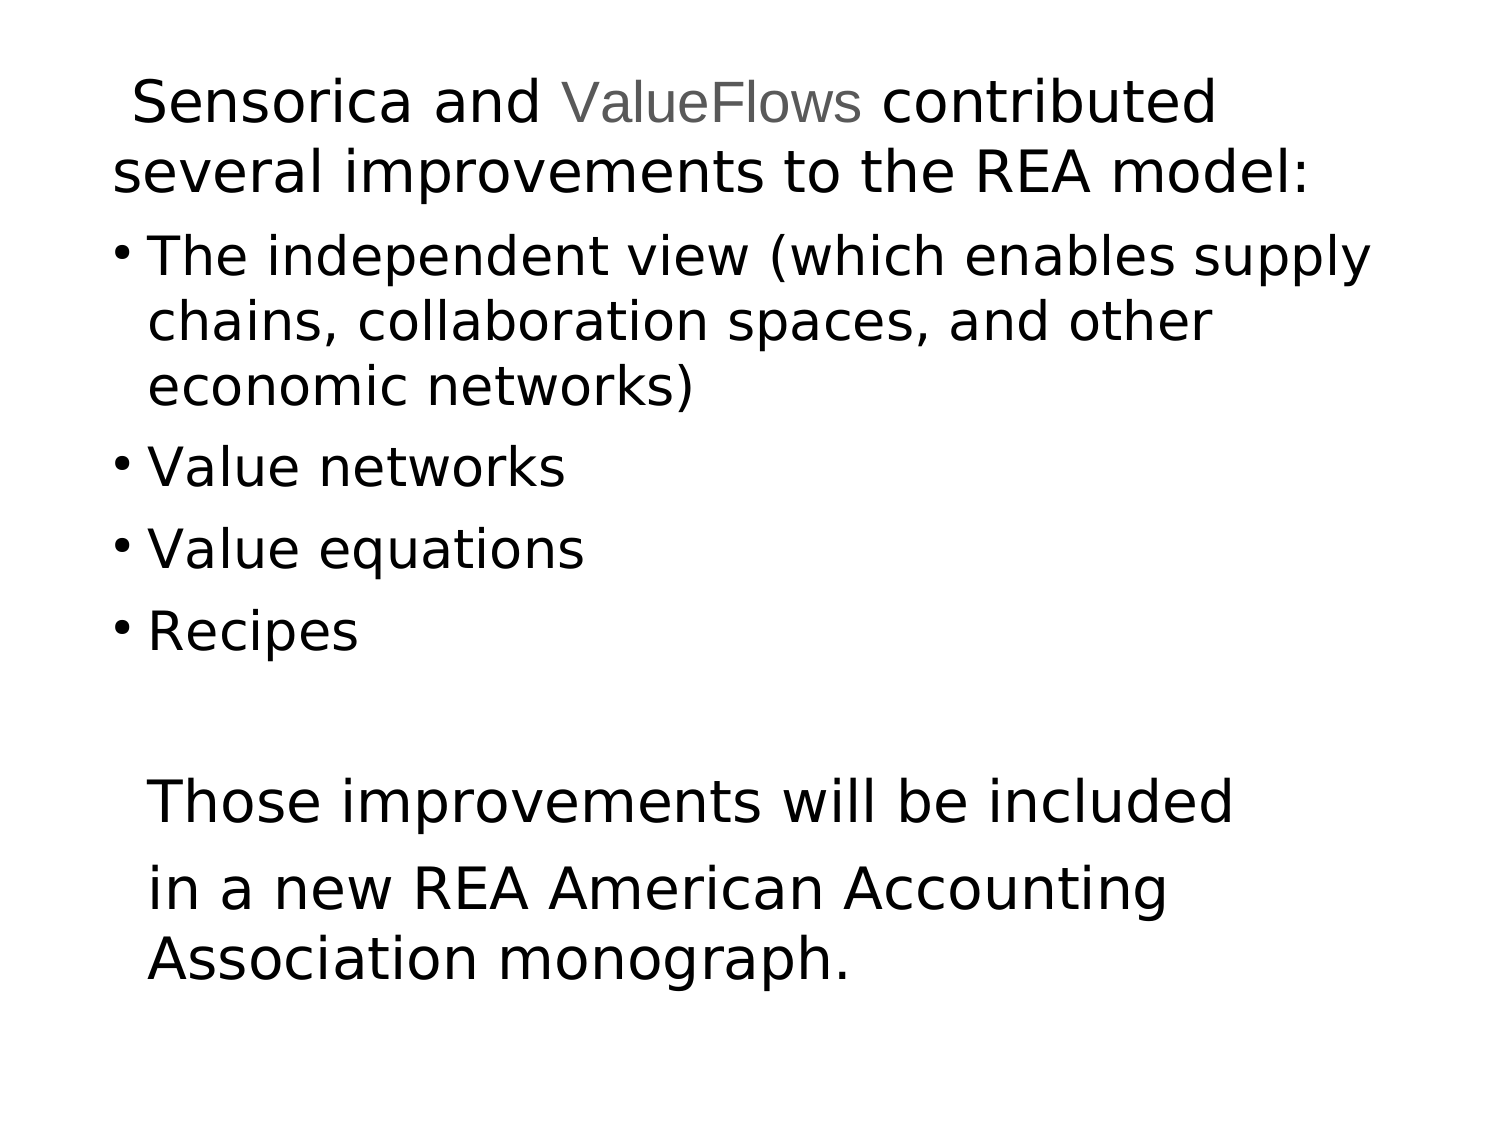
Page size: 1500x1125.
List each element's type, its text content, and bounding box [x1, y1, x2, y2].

subtitle Sensorica and ValueFlows contributed several improvements to the REA model: The independent view (which enables supply chains, collaboration spaces, and other economic networks) Value networks Value equations Recipes Those improvements will be included in a new REA American Accounting Association monograph. [112, 64, 1388, 1088]
